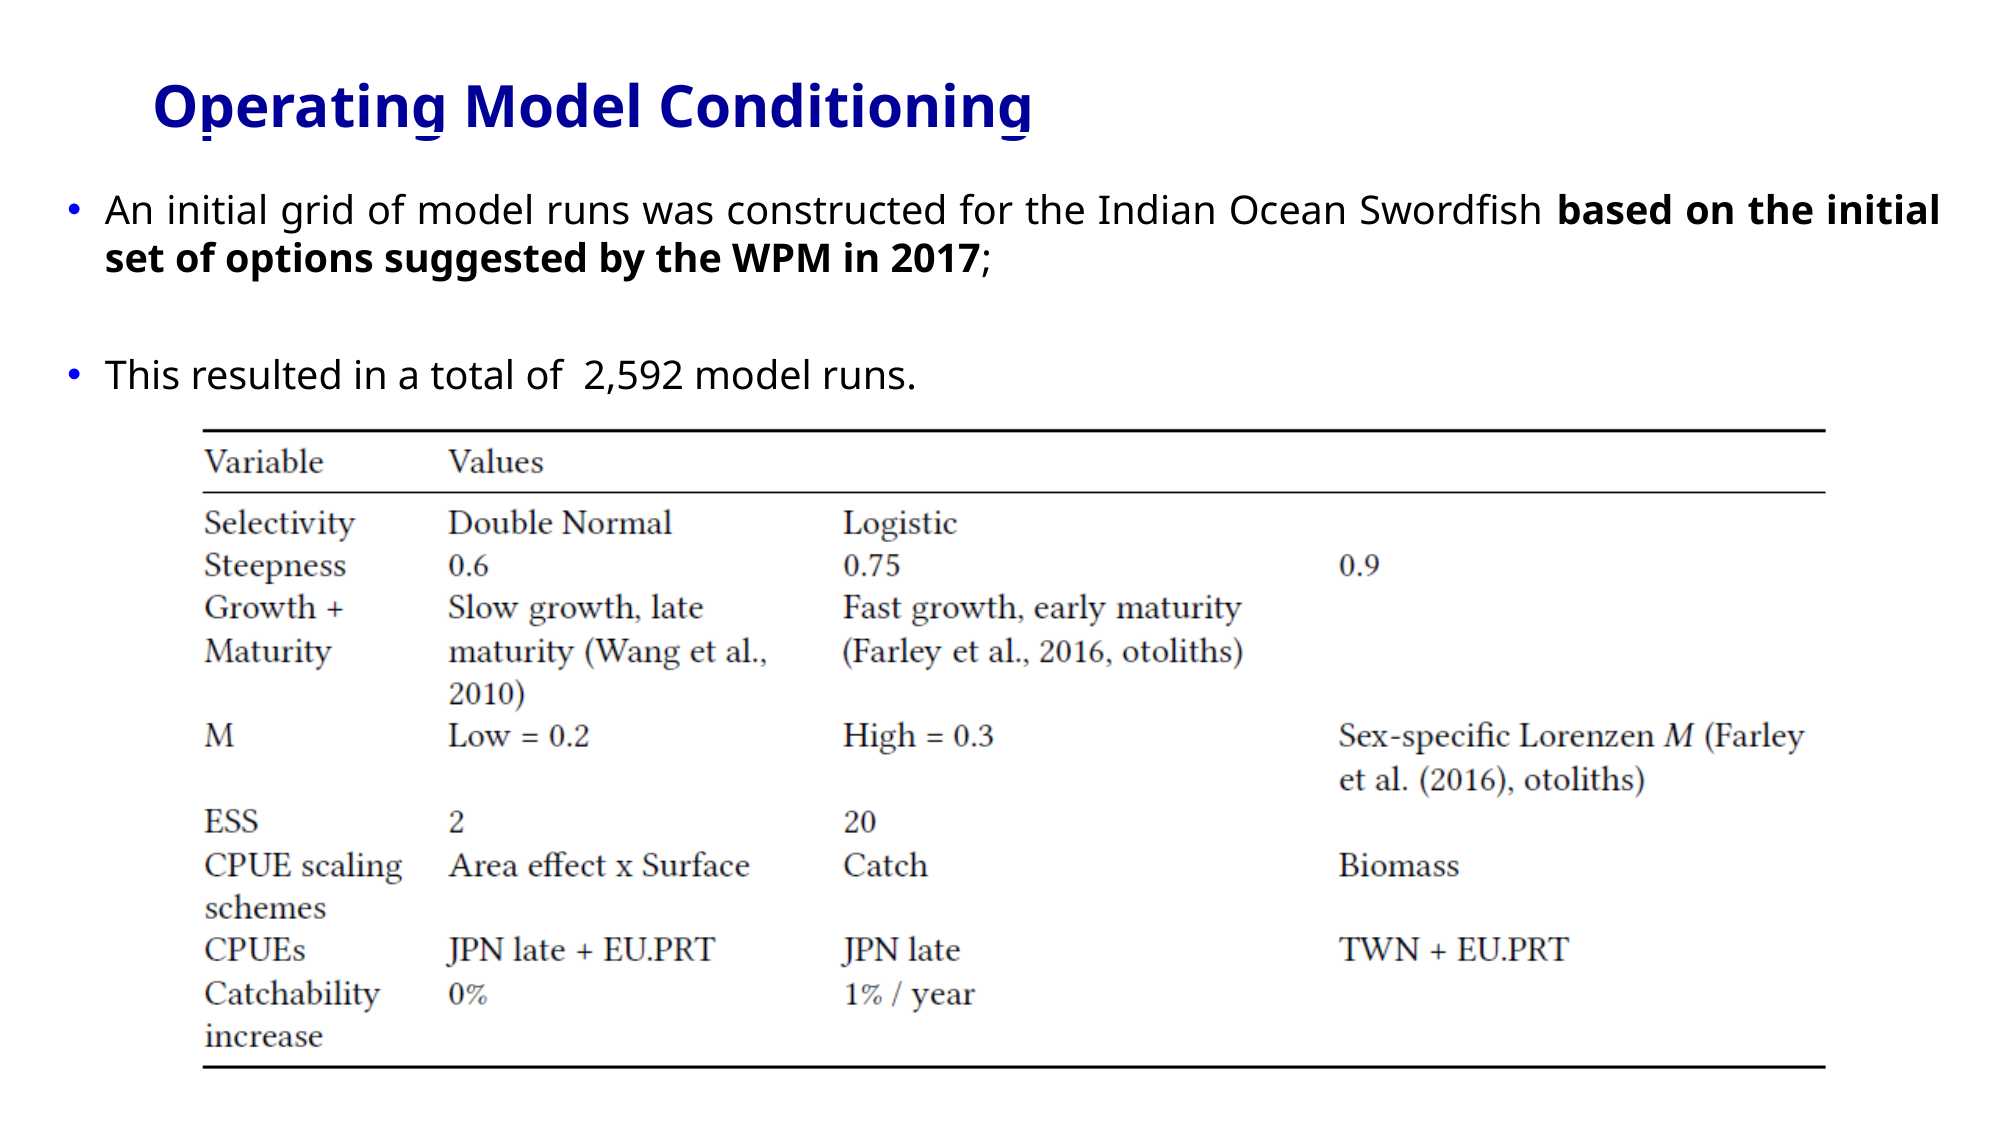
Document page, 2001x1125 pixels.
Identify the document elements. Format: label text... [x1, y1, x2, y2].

text_box An initial grid of model runs was constructed for the Indian Ocean Swordfish based on the initial set of options suggested by the WPM in 2017; This resulted in a total of 2,592 model runs. [52, 177, 1957, 936]
text_box Operating Model Conditioning [137, 0, 1863, 177]
picture [164, 395, 1851, 1094]
